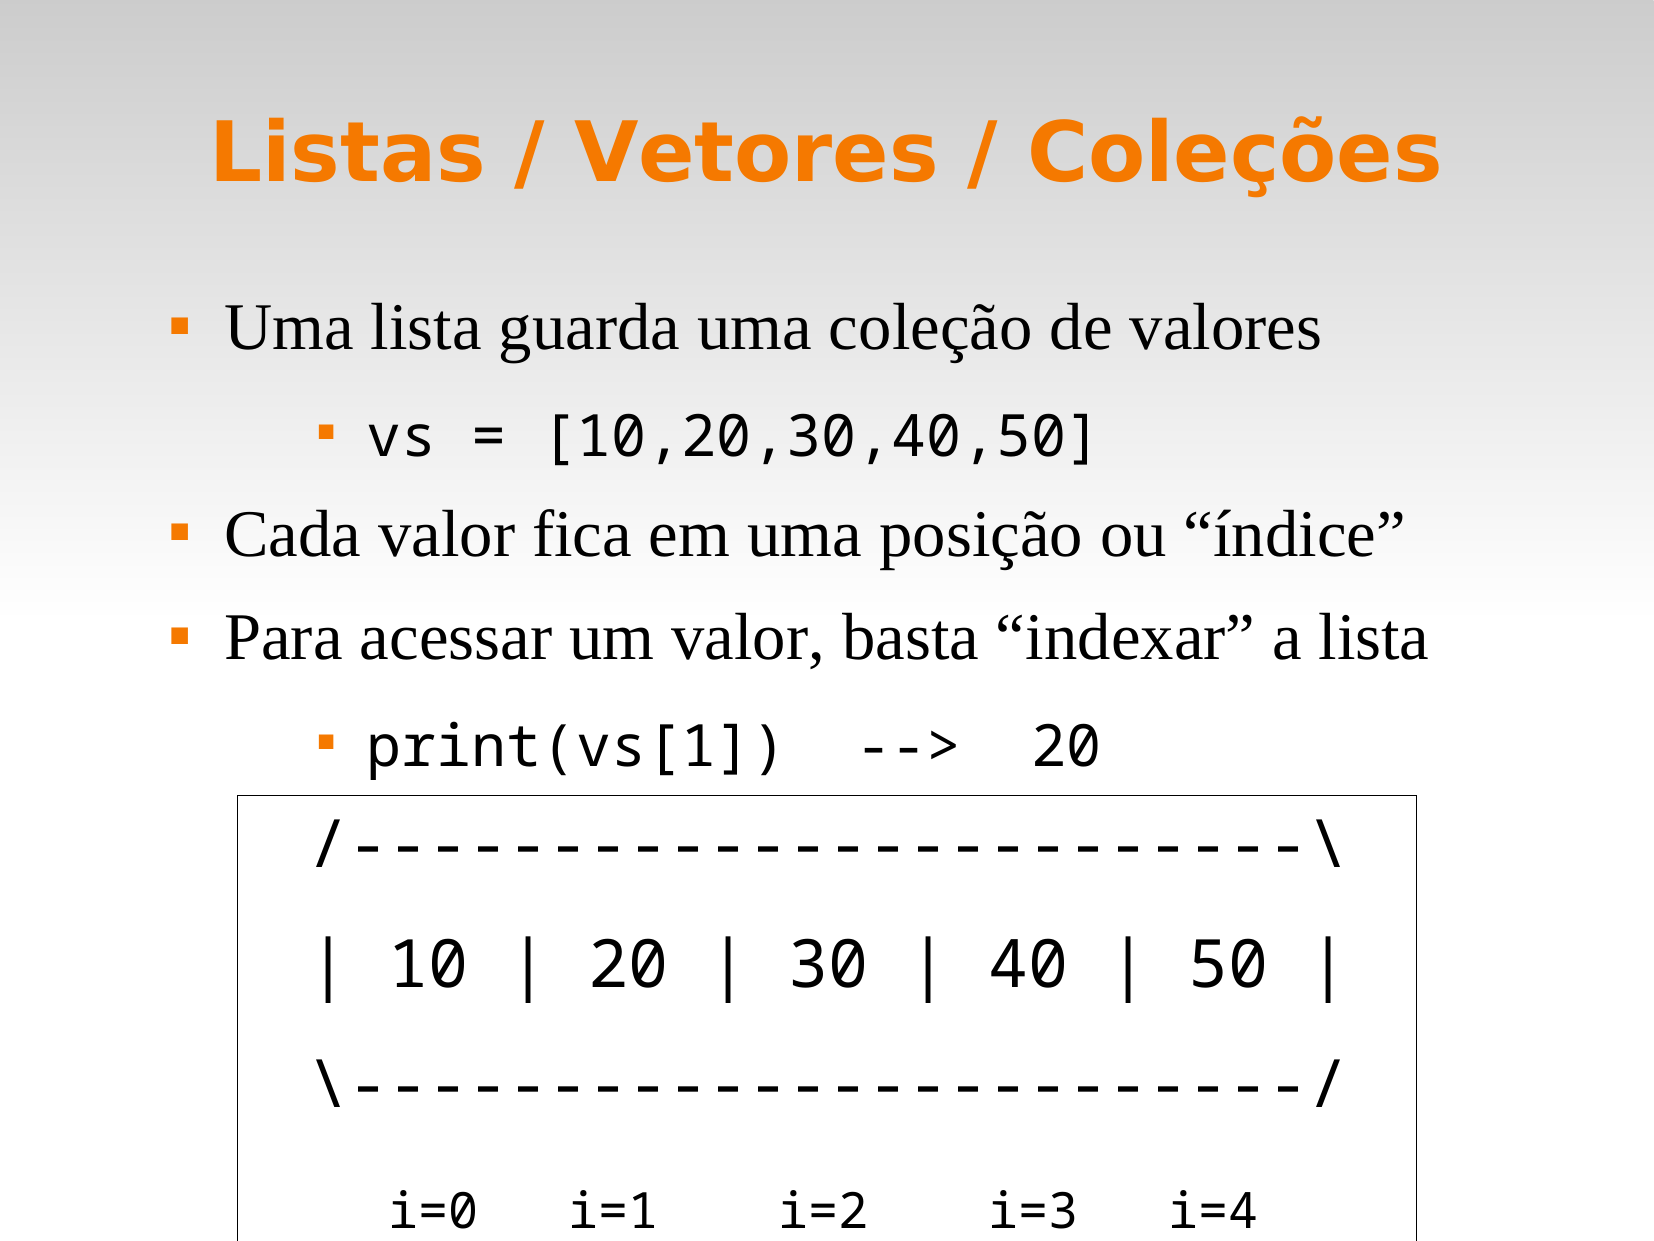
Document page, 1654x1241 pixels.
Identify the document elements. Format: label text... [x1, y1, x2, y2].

list Uma lista guarda uma coleção de valores vs = [10,20,30,40,50] Cada valor fica em uma posição ou “índice” Para acessar um valor, basta “indexar” a lista print(vs[1]) --> 20 [82, 290, 1571, 1109]
title Listas / Vetores / Coleções [82, 49, 1571, 257]
list /------------------------\ | 10 | 20 | 30 | 40 | 50 | \------------------------/ i=0 i=1 i=2 i=3 i=4 [237, 795, 1417, 1172]
